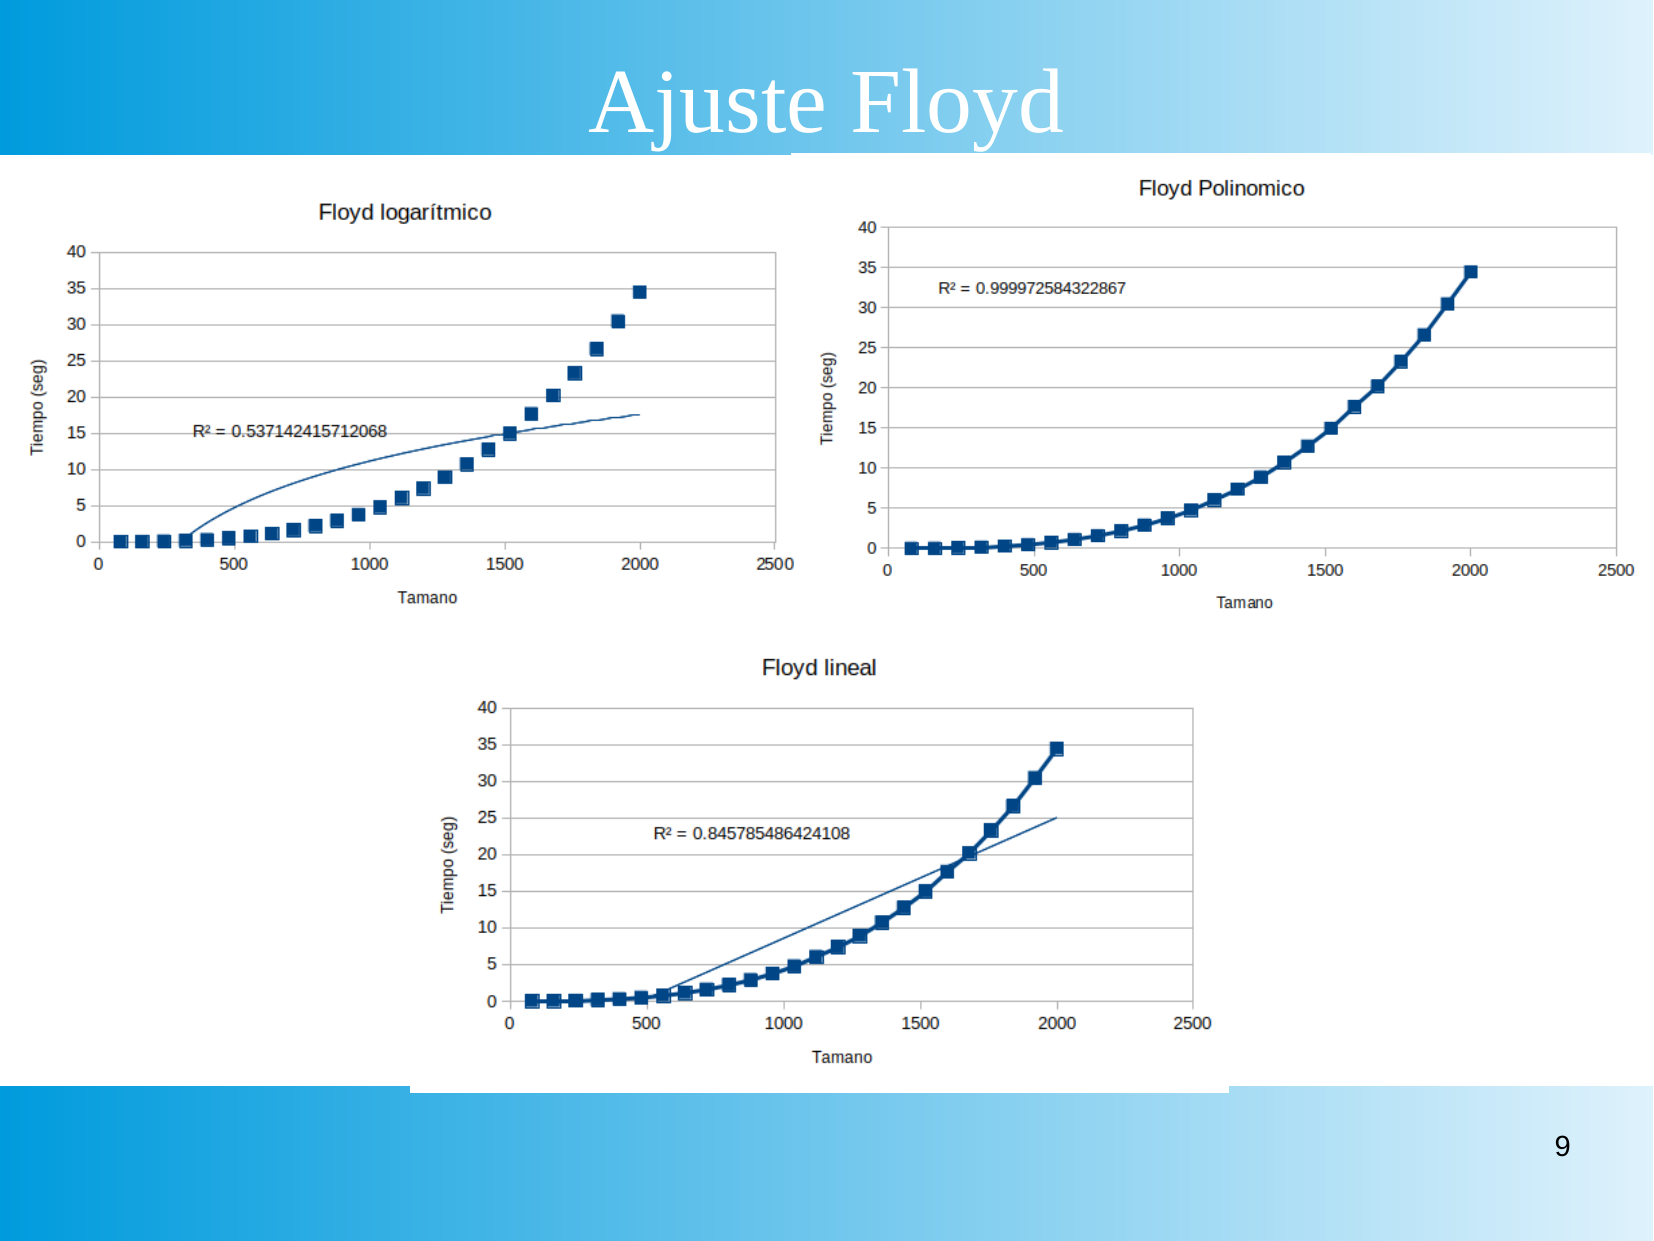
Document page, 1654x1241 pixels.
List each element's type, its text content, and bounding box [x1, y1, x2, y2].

title Ajuste Floyd [82, 49, 1571, 155]
picture [0, 153, 1651, 1093]
